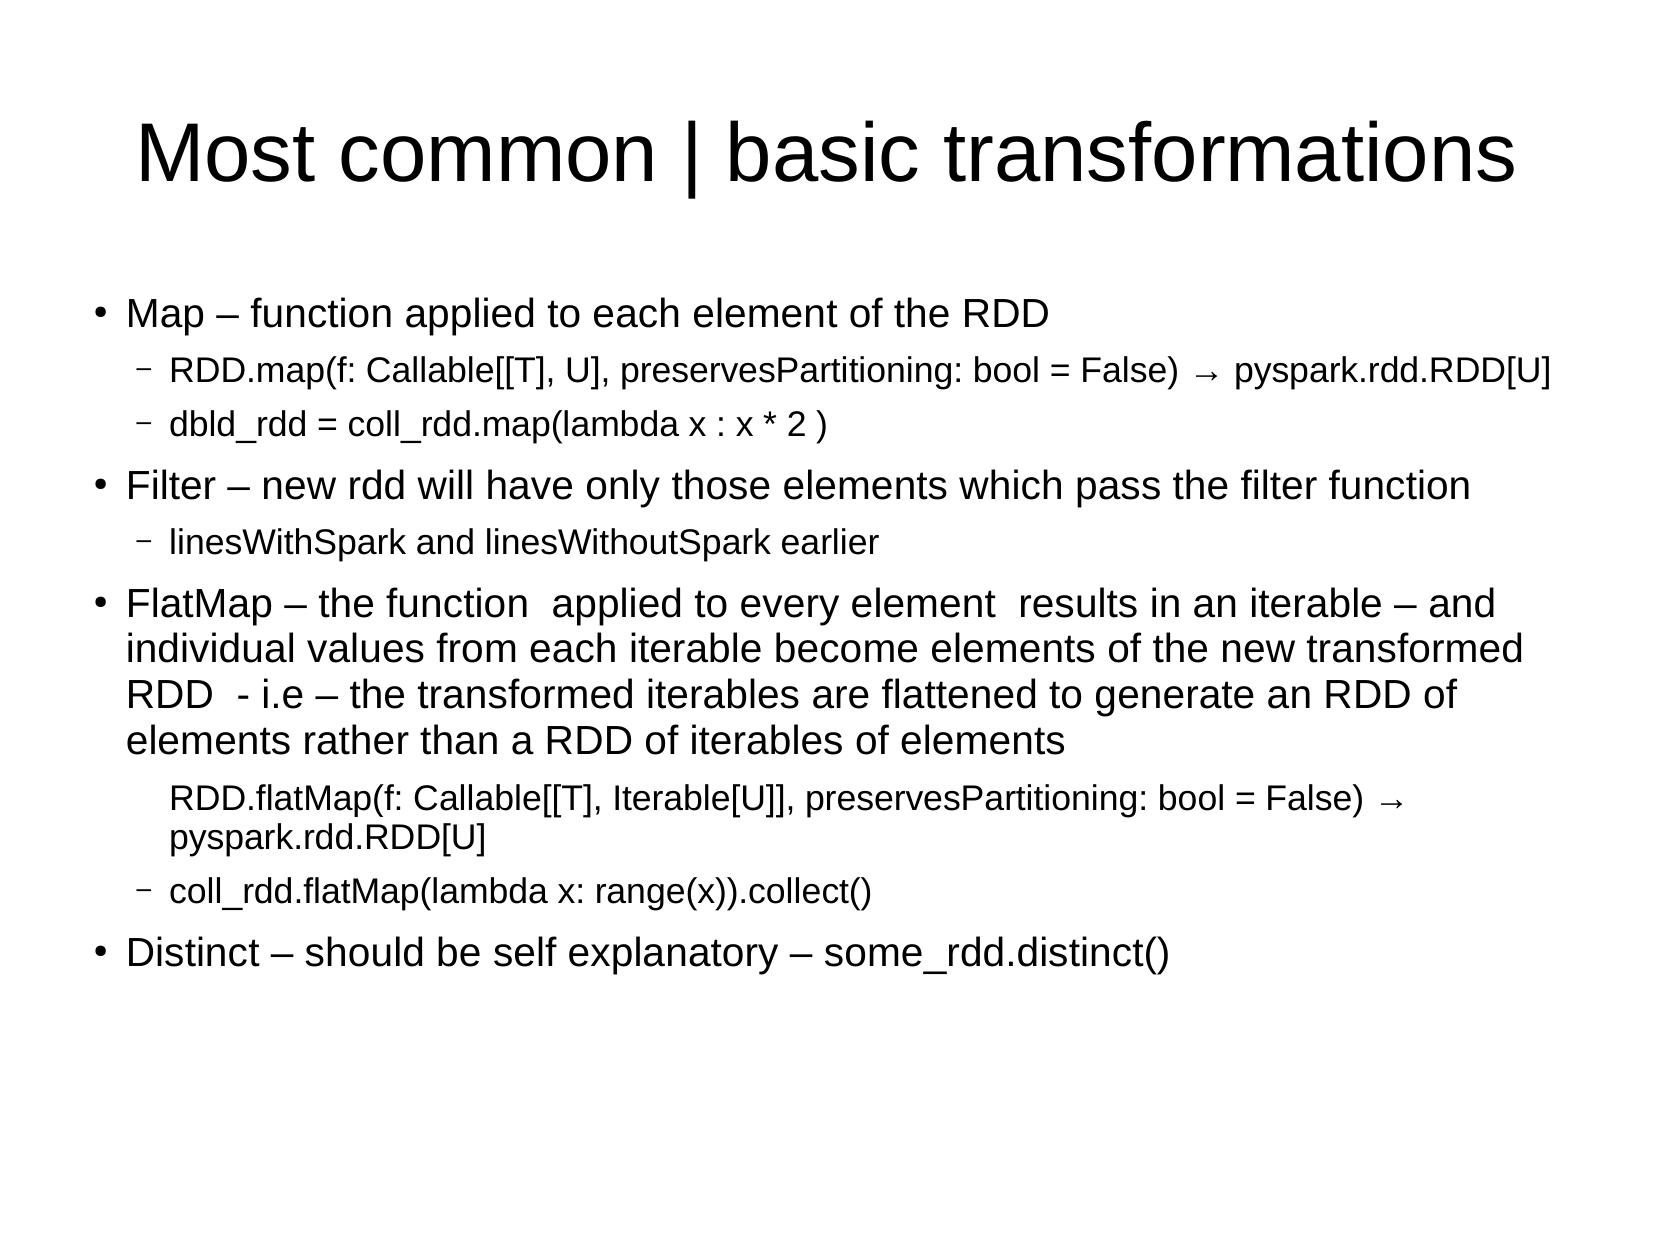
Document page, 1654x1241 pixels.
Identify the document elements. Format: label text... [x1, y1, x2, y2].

title Most common | basic transformations [82, 49, 1571, 257]
list Map – function applied to each element of the RDD RDD.map(f: Callable[[T], U], preservesPartitioning: bool = False) → pyspark.rdd.RDD[U] dbld_rdd = coll_rdd.map(lambda x : x * 2 ) Filter – new rdd will have only those elements which pass the filter function linesWithSpark and linesWithoutSpark earlier FlatMap – the function applied to every element results in an iterable – and individual values from each iterable become elements of the new transformed RDD - i.e – the transformed iterables are flattened to generate an RDD of elements rather than a RDD of iterables of elements RDD.flatMap(f: Callable[[T], Iterable[U]], preservesPartitioning: bool = False) → pyspark.rdd.RDD[U] coll_rdd.flatMap(lambda x: range(x)).collect() Distinct – should be self explanatory – some_rdd.distinct() [82, 290, 1571, 1010]
